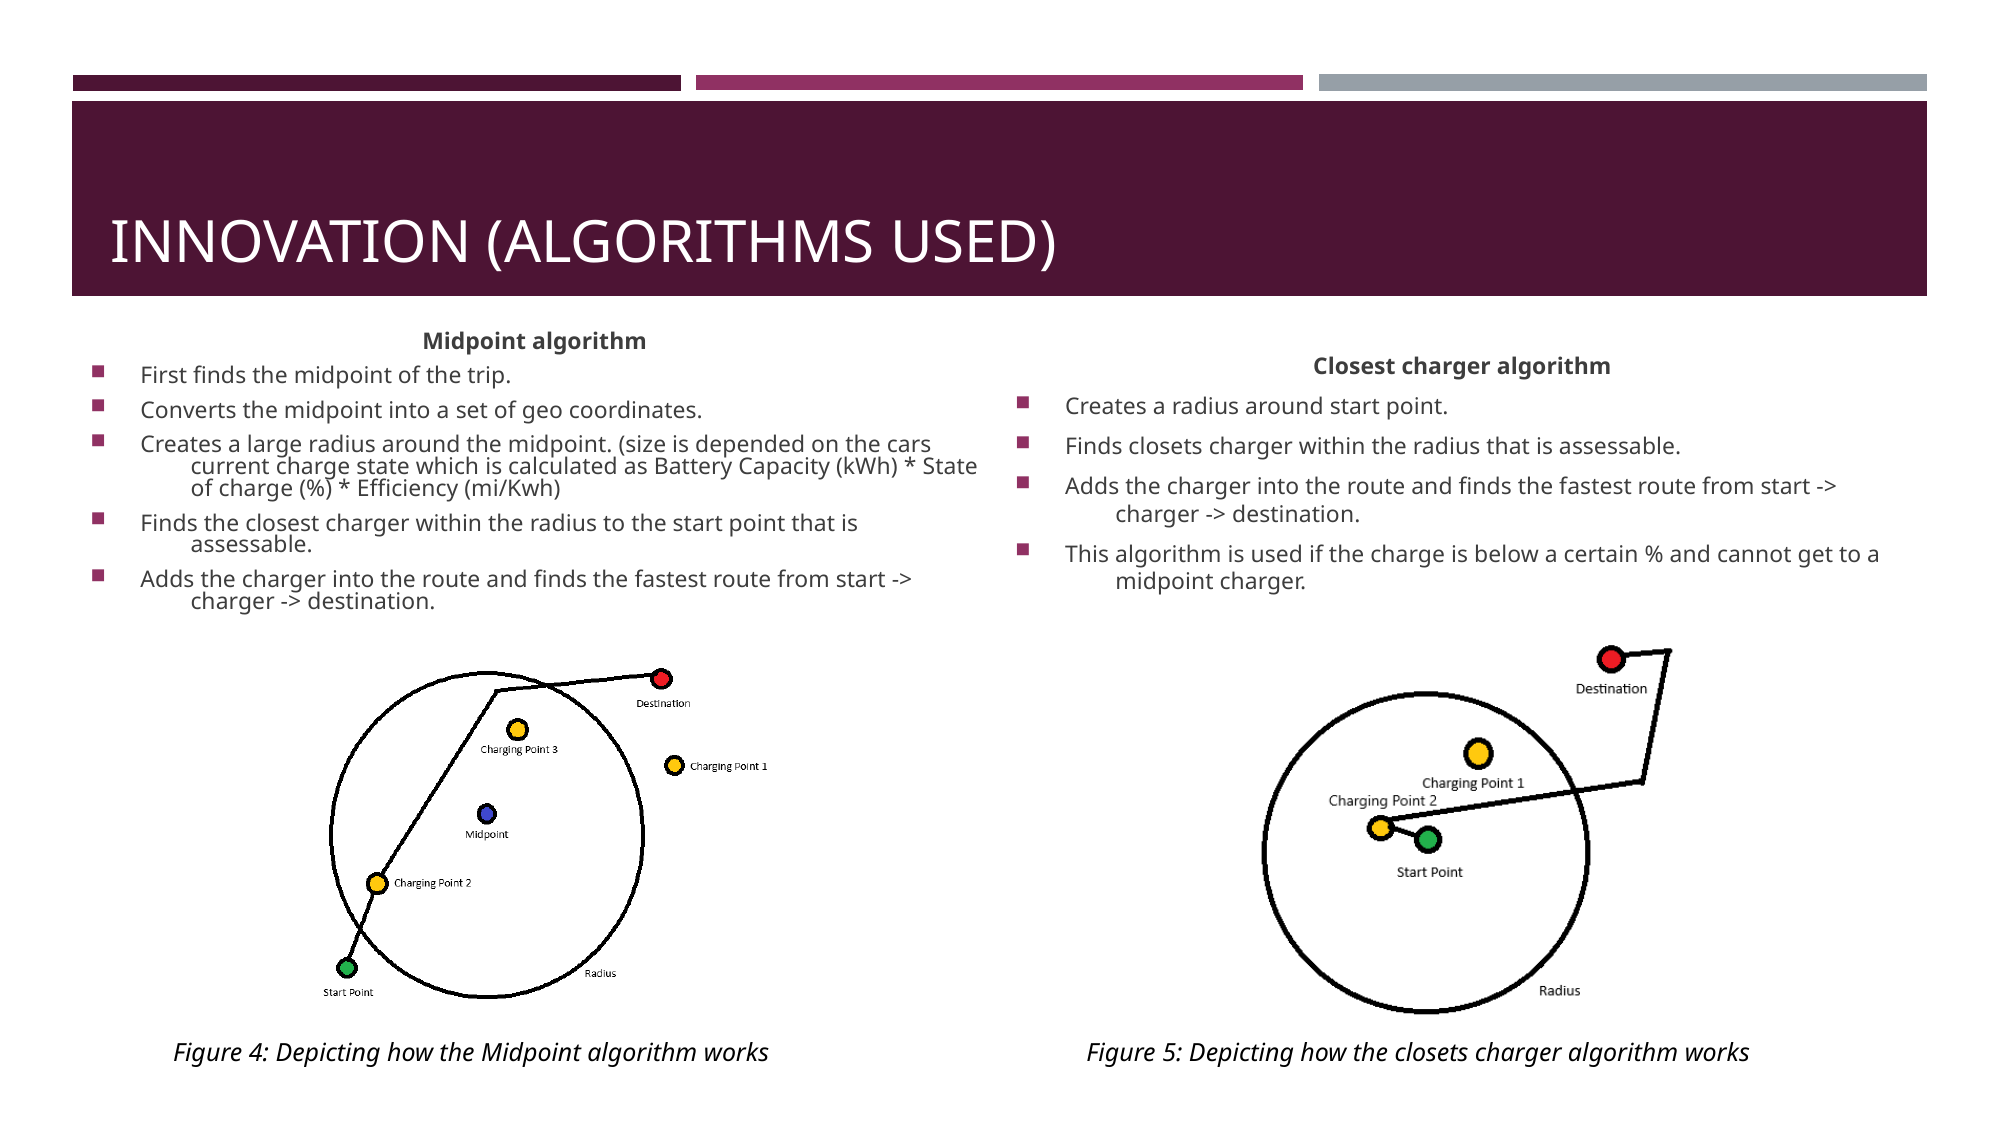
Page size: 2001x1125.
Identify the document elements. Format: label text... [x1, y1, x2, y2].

text_box Figure 5: Depicting how the closets charger algorithm works [1056, 1028, 1781, 1075]
title Innovation (ALGORITHMS used) [95, 115, 1905, 282]
picture [293, 664, 782, 1028]
list Midpoint algorithm First finds the midpoint of the trip. Converts the midpoint into a set of geo coordinates. Creates a large radius around the midpoint. (size is depended on the cars current charge state which is calculated as Battery Capacity (kWh) * State of charge (%) * Efficiency (mi/Kwh) Finds the closest charger within the radius to the start point that is assessable. Adds the charger into the route and finds the fastest route from start -> charger -> destination. [75, 305, 999, 640]
text_box Figure 4: Depicting how the Midpoint algorithm works [109, 1028, 834, 1075]
text_box Closest charger algorithm Creates a radius around start point. Finds closets charger within the radius that is assessable. Adds the charger into the route and finds the fastest route from start -> charger -> destination. This algorithm is used if the charge is below a certain % and cannot get to a midpoint charger. [999, 305, 1925, 640]
picture [1248, 620, 1707, 1028]
